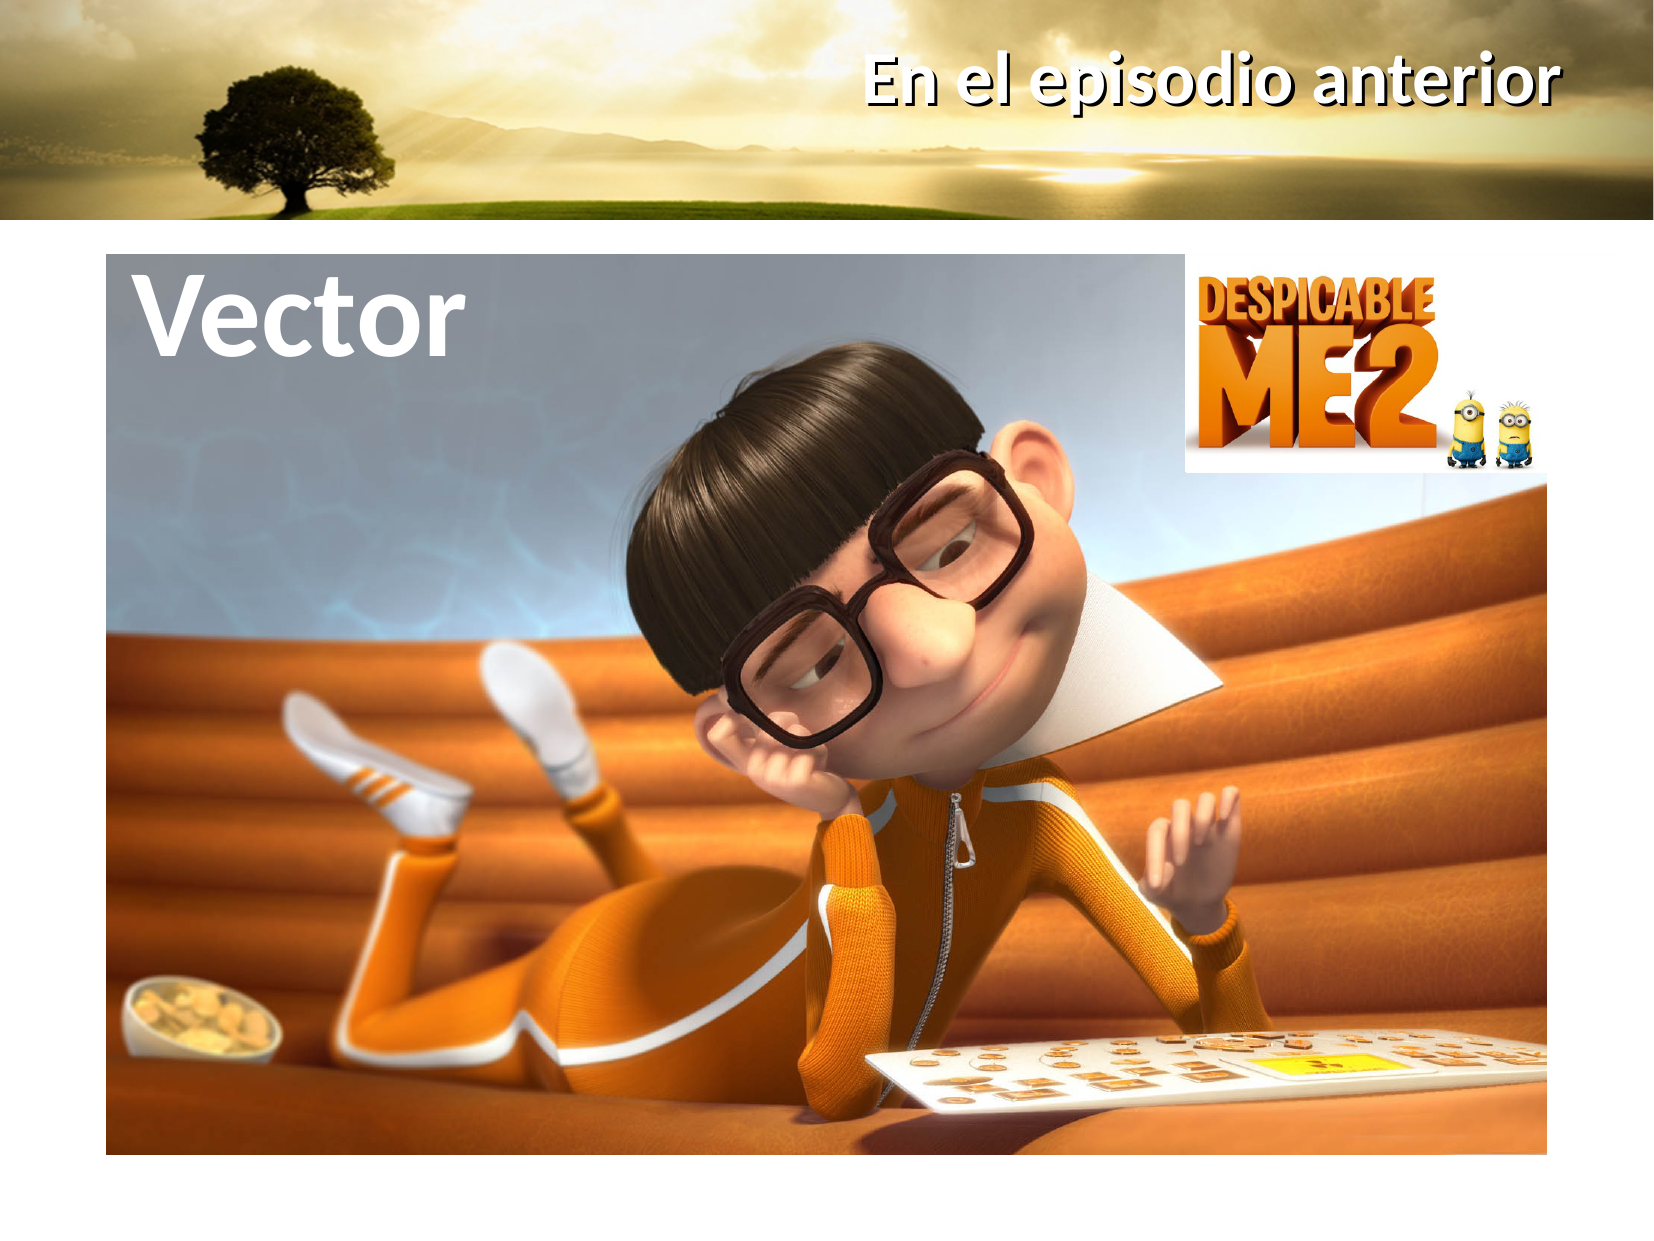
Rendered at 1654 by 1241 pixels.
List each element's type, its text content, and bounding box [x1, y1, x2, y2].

text_box Vector [116, 255, 491, 423]
picture [106, 254, 1615, 1156]
title En el episodio anterior [75, 19, 1564, 151]
picture [0, 0, 1654, 220]
